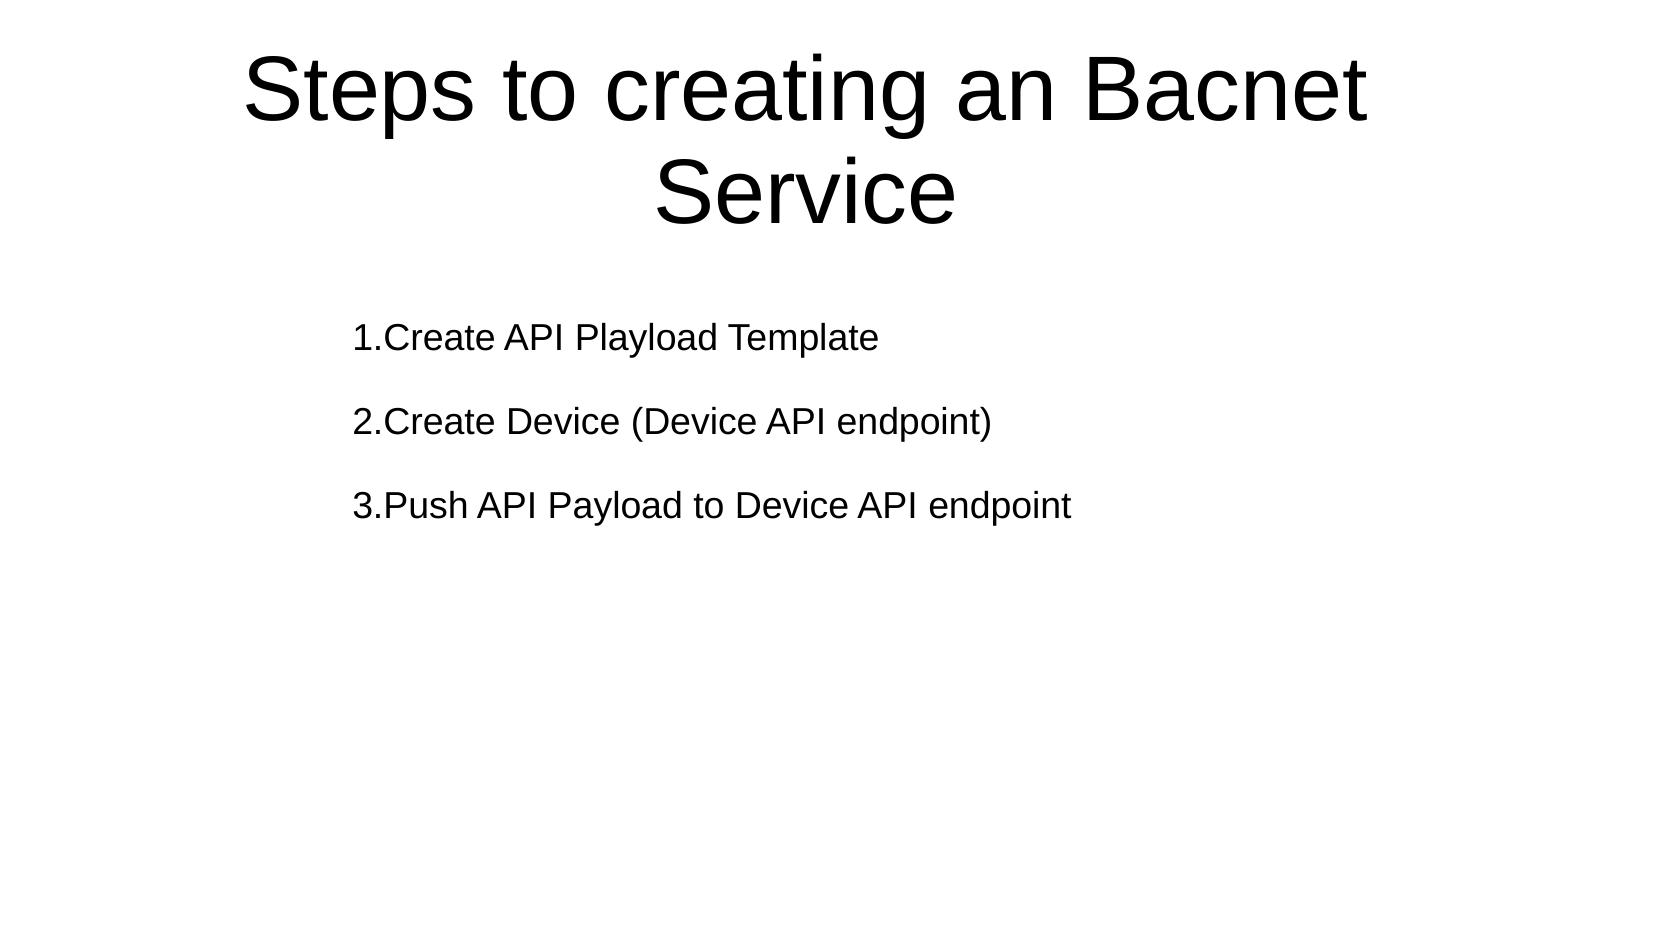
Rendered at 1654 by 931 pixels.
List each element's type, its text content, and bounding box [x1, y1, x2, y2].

text_box 1.Create API Playload Template 2.Create Device (Device API endpoint) 3.Push API Payload to Device API endpoint [337, 309, 1654, 576]
title Steps to creating an Bacnet Service [112, 37, 1501, 243]
